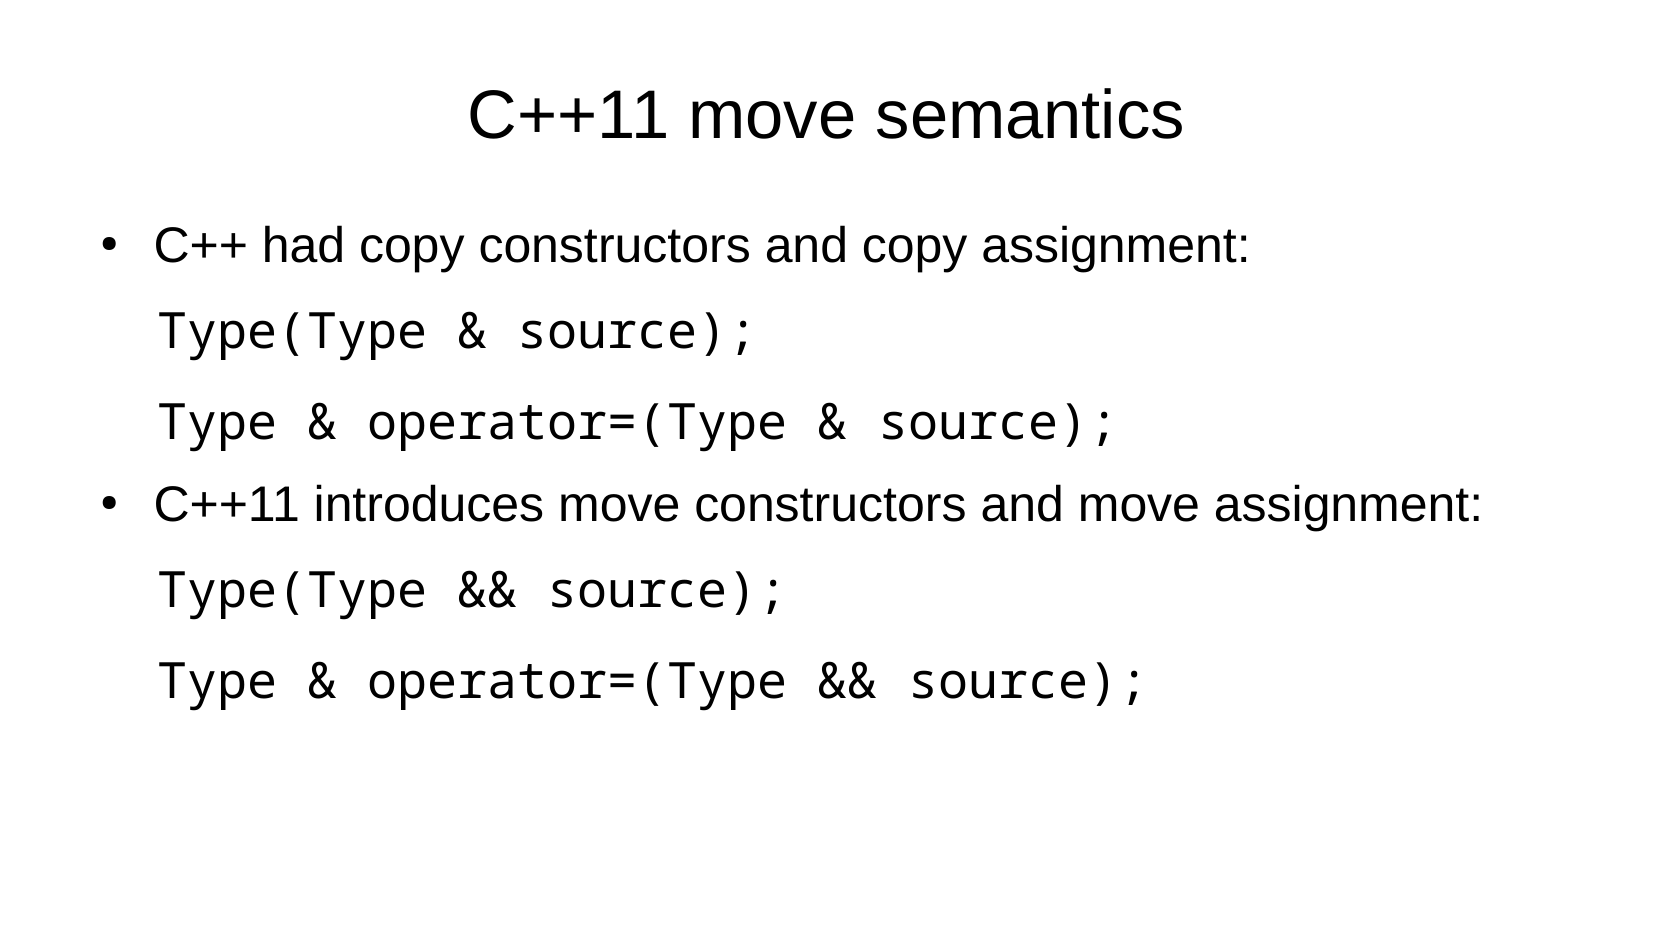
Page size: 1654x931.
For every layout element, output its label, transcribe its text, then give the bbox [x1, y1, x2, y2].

list C++ had copy constructors and copy assignment: Type(Type & source); Type & operator=(Type & source); C++11 introduces move constructors and move assignment: Type(Type && source); Type & operator=(Type && source); [82, 217, 1571, 758]
title C++11 move semantics [82, 37, 1571, 193]
